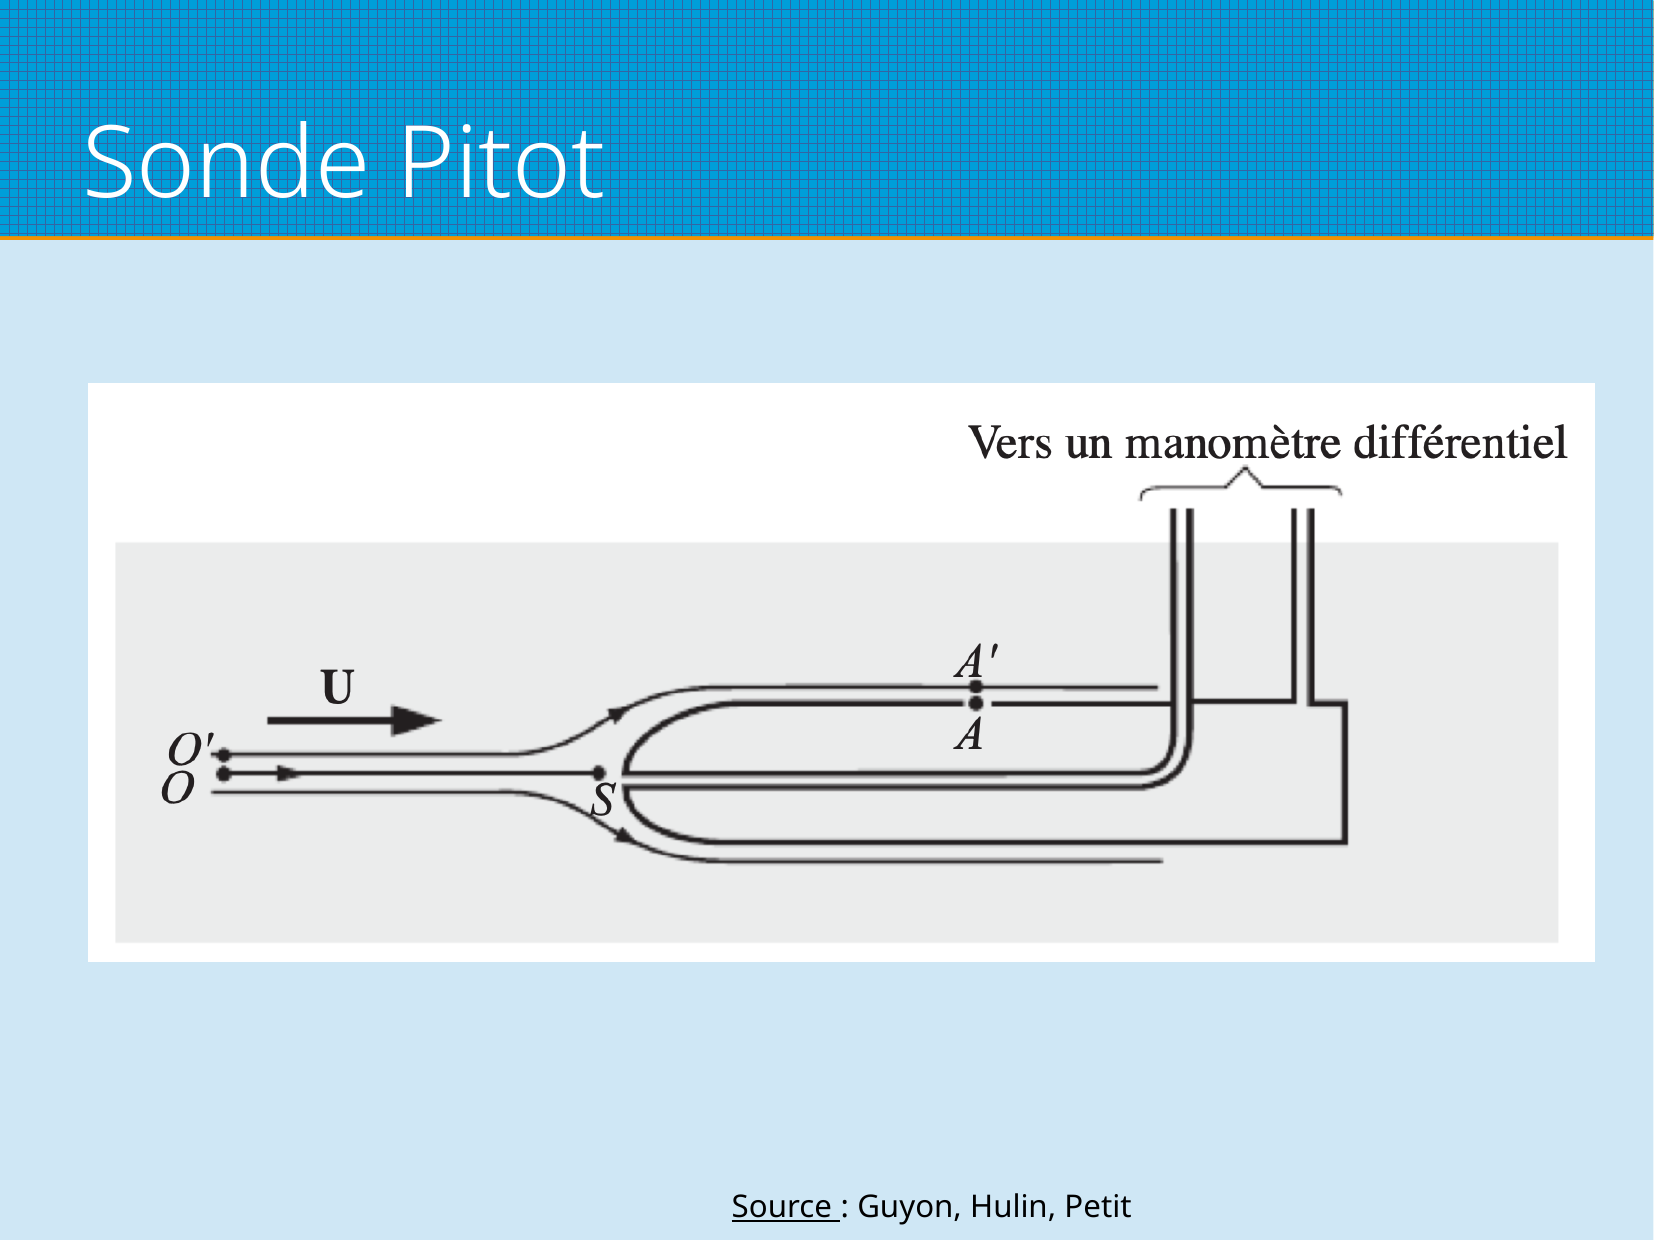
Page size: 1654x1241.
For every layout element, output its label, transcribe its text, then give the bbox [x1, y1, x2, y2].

text_box Source : Guyon, Hulin, Petit [725, 1179, 1654, 1232]
title Sonde Pitot [82, 19, 1571, 227]
picture [88, 383, 1595, 962]
